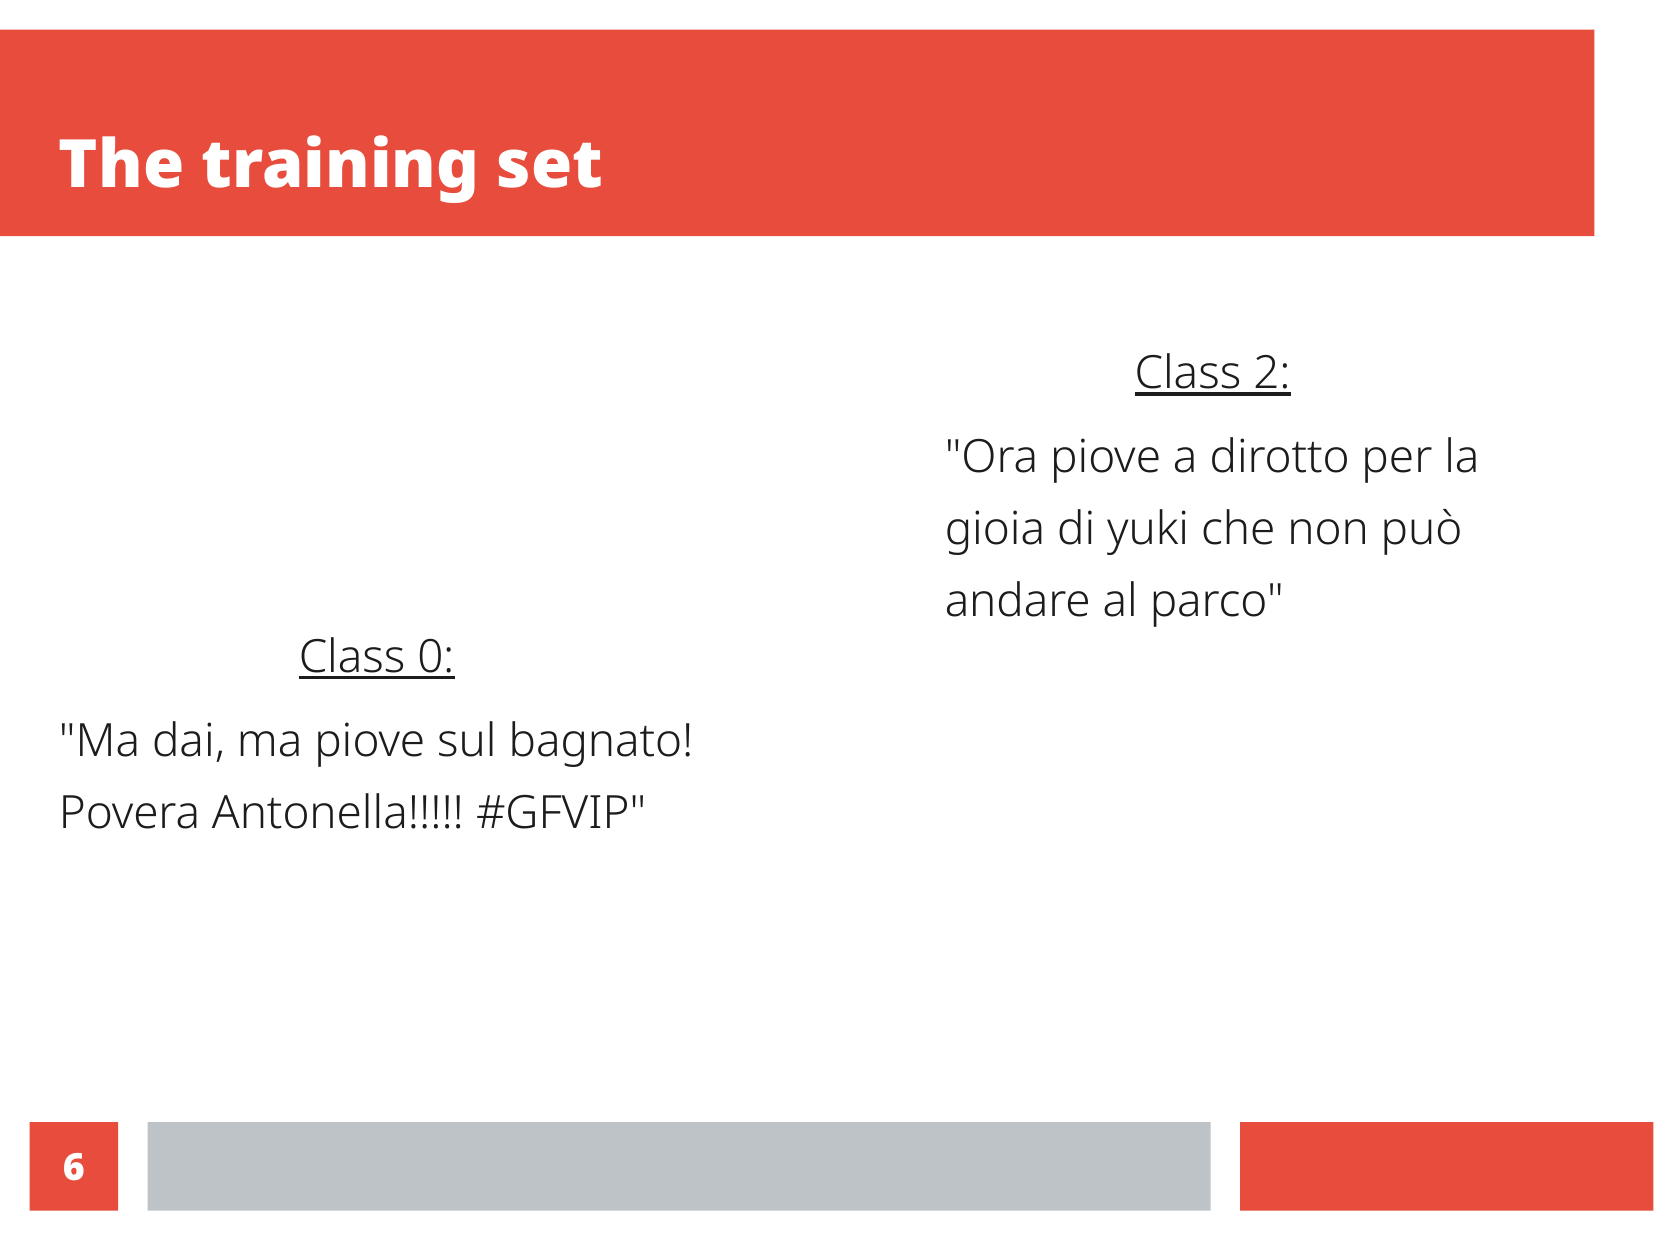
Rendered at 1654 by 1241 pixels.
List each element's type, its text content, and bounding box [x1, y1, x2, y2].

text_box Class 2: "Ora piove a dirotto per la gioia di yuki che non può andare al parco" [944, 330, 1582, 638]
title The training set [59, 59, 1595, 207]
text_box Class 0: "Ma dai, ma piove sul bagnato! Povera Antonella!!!!! #GFVIP" [59, 614, 733, 886]
